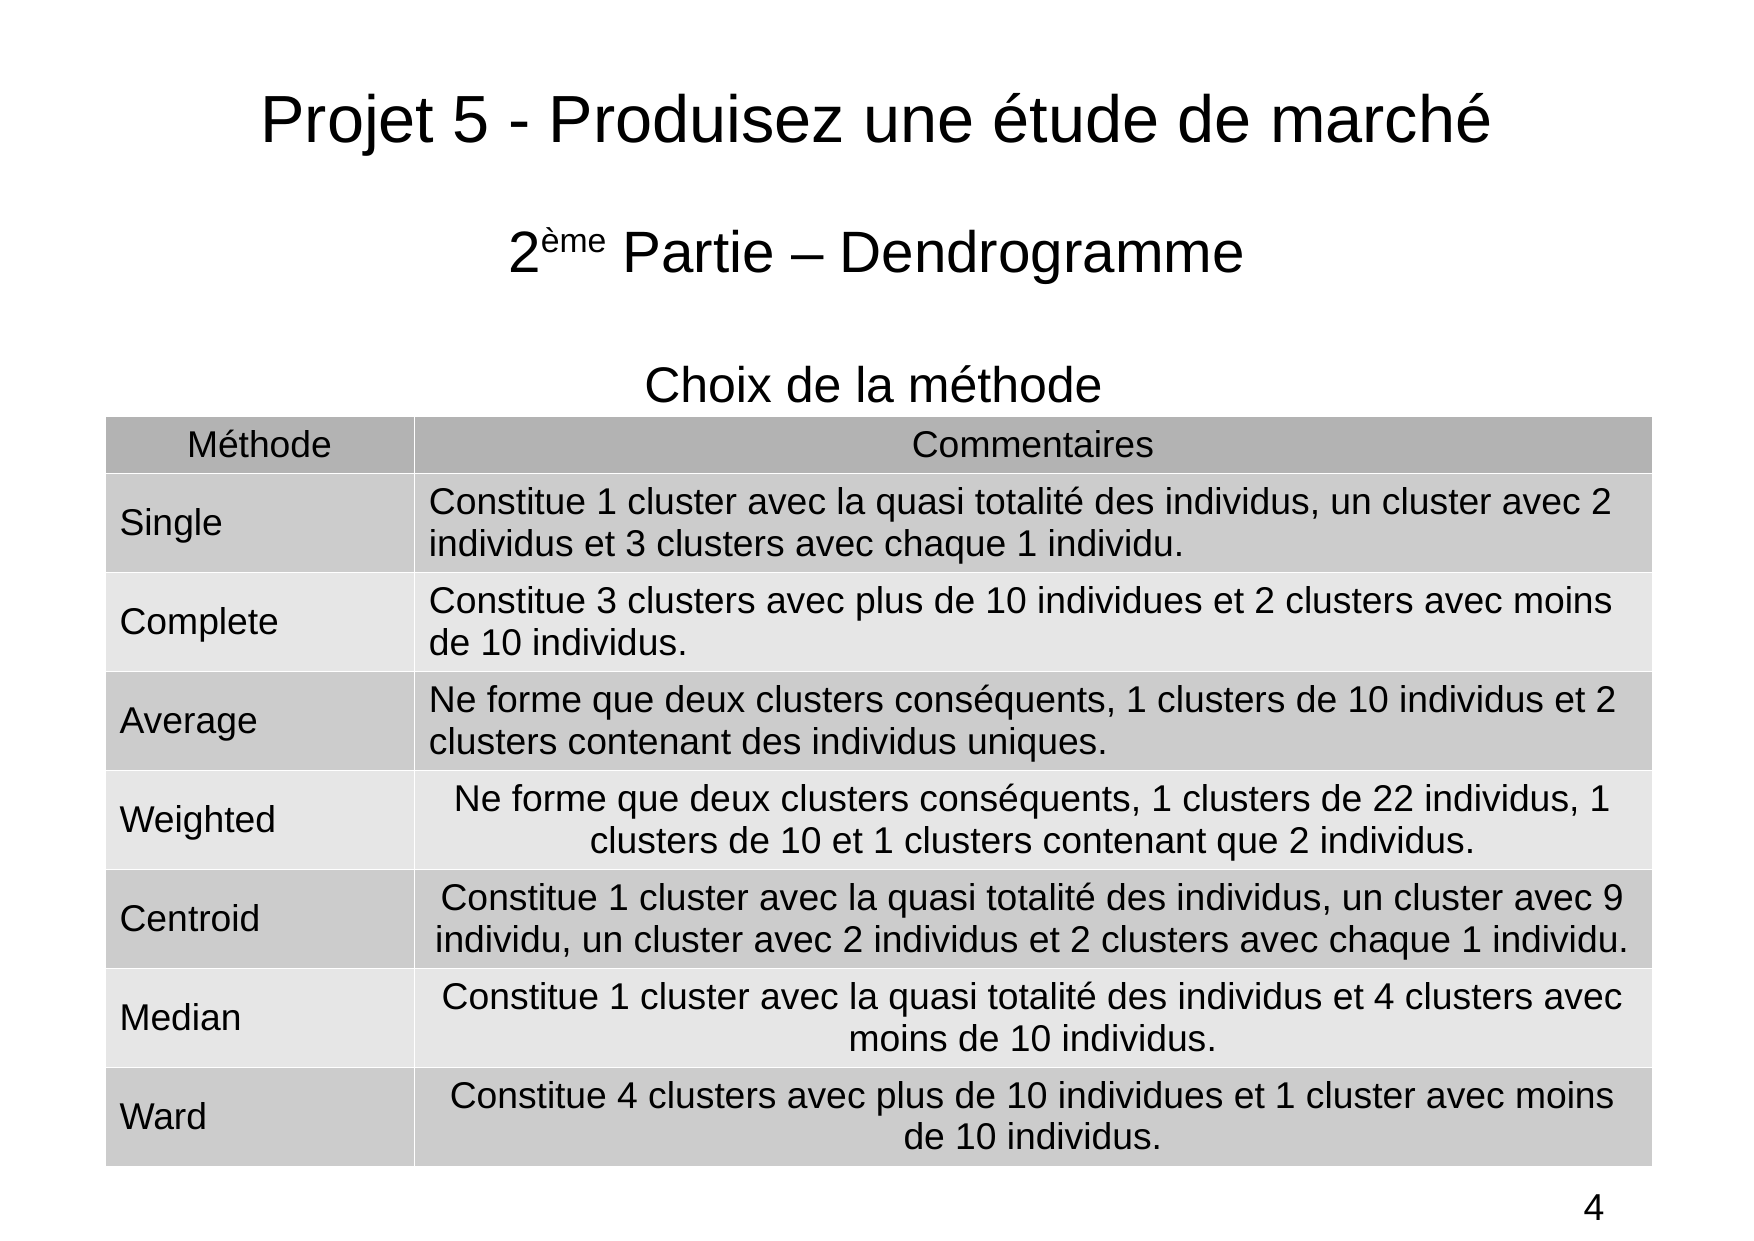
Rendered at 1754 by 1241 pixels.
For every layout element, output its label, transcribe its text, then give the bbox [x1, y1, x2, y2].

table_cell Constitue 1 cluster avec la quasi totalité des individus, un cluster avec 9 individu, un cluster avec 2 individus et 2 clusters avec chaque 1 individu. [415, 870, 1652, 968]
table_cell Average [106, 672, 414, 770]
table_cell Constitue 3 clusters avec plus de 10 individues et 2 clusters avec moins de 10 individus. [415, 573, 1652, 671]
table_cell Weighted [106, 771, 414, 869]
text_box Choix de la méthode [105, 321, 1642, 416]
table_cell Ne forme que deux clusters conséquents, 1 clusters de 10 individus et 2 clusters contenant des individus uniques. [415, 672, 1652, 770]
table_header Méthode [106, 417, 414, 473]
table_cell Constitue 4 clusters avec plus de 10 individues et 1 cluster avec moins de 10 individus. [415, 1068, 1652, 1166]
table_cell Constitue 1 cluster avec la quasi totalité des individus et 4 clusters avec moins de 10 individus. [415, 969, 1652, 1067]
table_cell Single [106, 474, 414, 572]
subtitle 2ème Partie – Dendrogramme [140, 188, 1614, 316]
table_cell Median [106, 969, 414, 1067]
table_cell Centroid [106, 870, 414, 968]
table_cell Ward [106, 1068, 414, 1166]
table_cell Constitue 1 cluster avec la quasi totalité des individus, un cluster avec 2 individus et 3 clusters avec chaque 1 individu. [415, 474, 1652, 572]
table_cell Complete [106, 573, 414, 671]
table_cell Ne forme que deux clusters conséquents, 1 clusters de 22 individus, 1 clusters de 10 et 1 clusters contenant que 2 individus. [415, 771, 1652, 869]
title Projet 5 - Produisez une étude de marché [140, 48, 1614, 188]
table_header Commentaires [415, 417, 1652, 473]
text_box <numéro> [1568, 1178, 1754, 1241]
